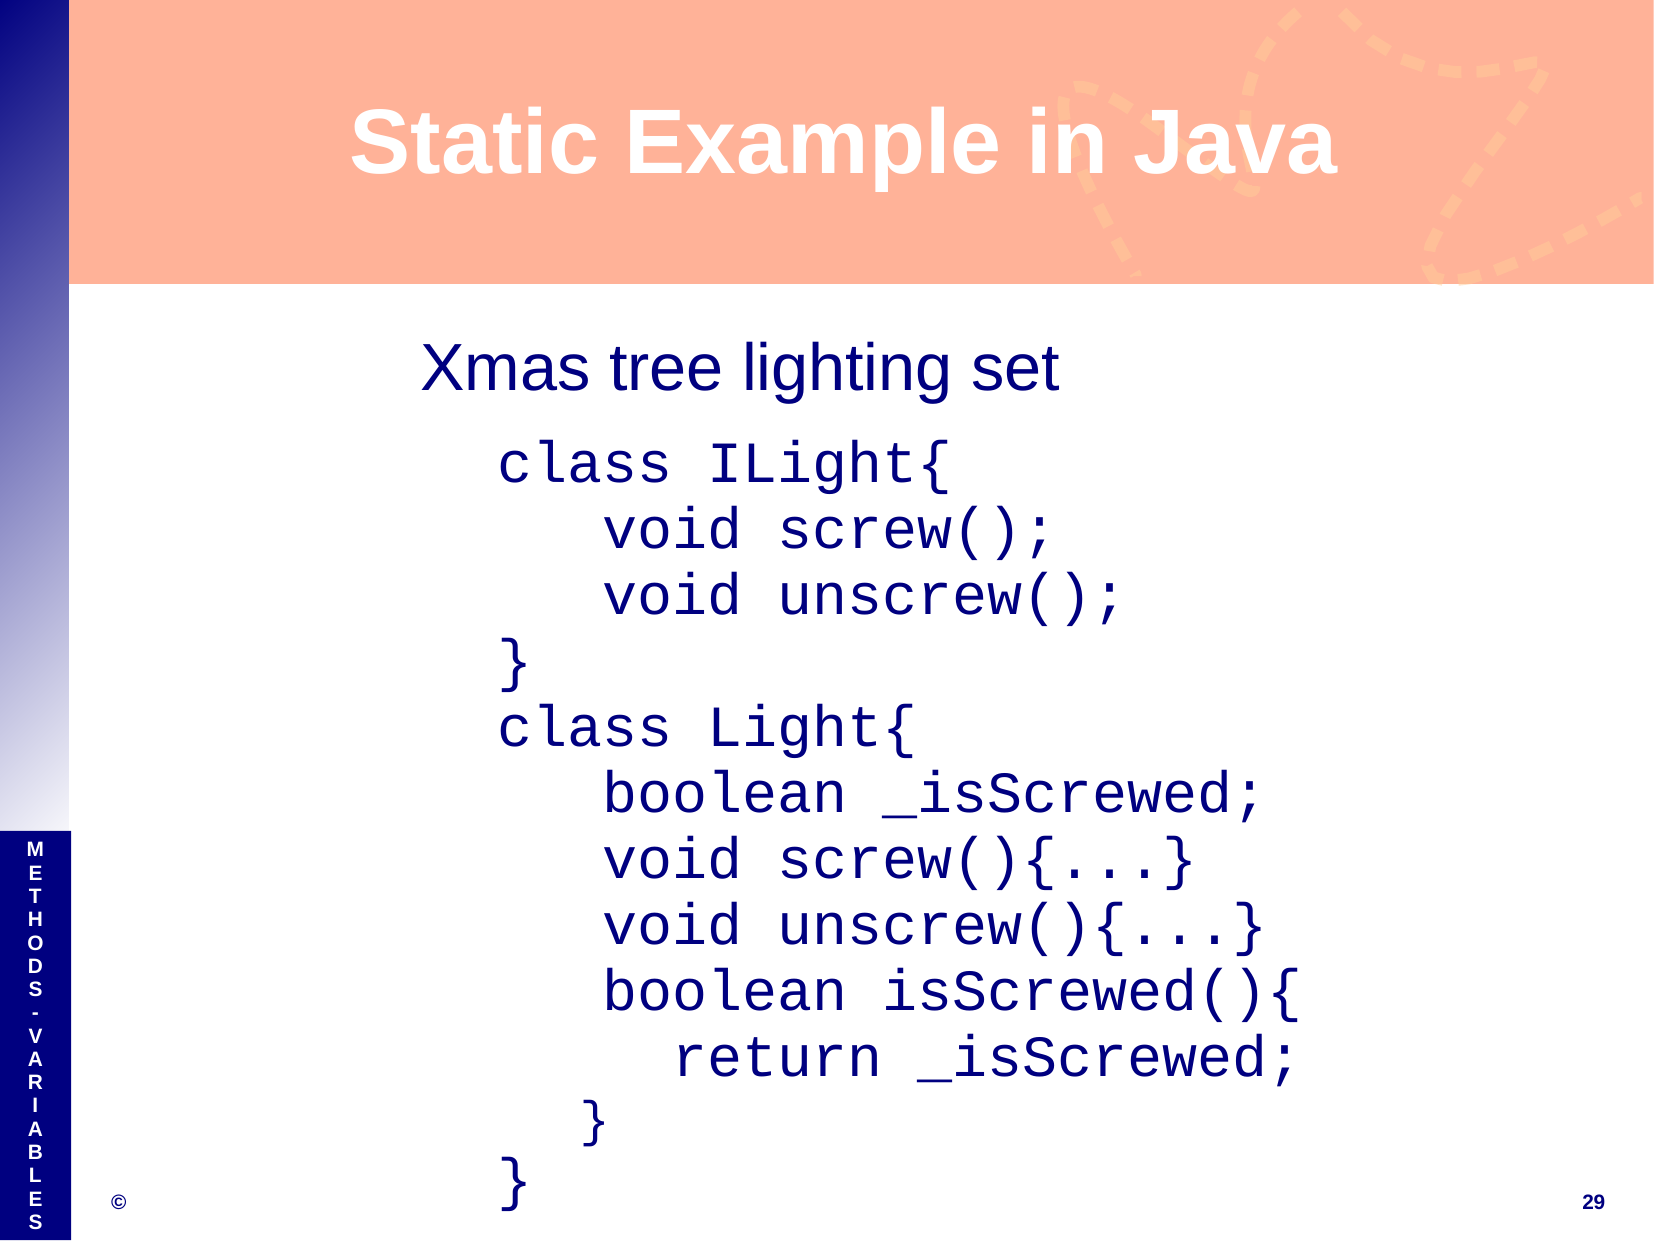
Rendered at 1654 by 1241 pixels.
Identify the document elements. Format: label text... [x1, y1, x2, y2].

title Static Example in Java [97, 37, 1617, 246]
list Xmas tree lighting set class ILight{ void screw(); void unscrew(); } class Light{ boolean _isScrewed; void screw(){...} void unscrew(){...} boolean isScrewed(){ return _isScrewed; } } [402, 329, 1322, 1218]
text_box M E T H O D S - V A R I A B L E S [0, 830, 71, 1241]
